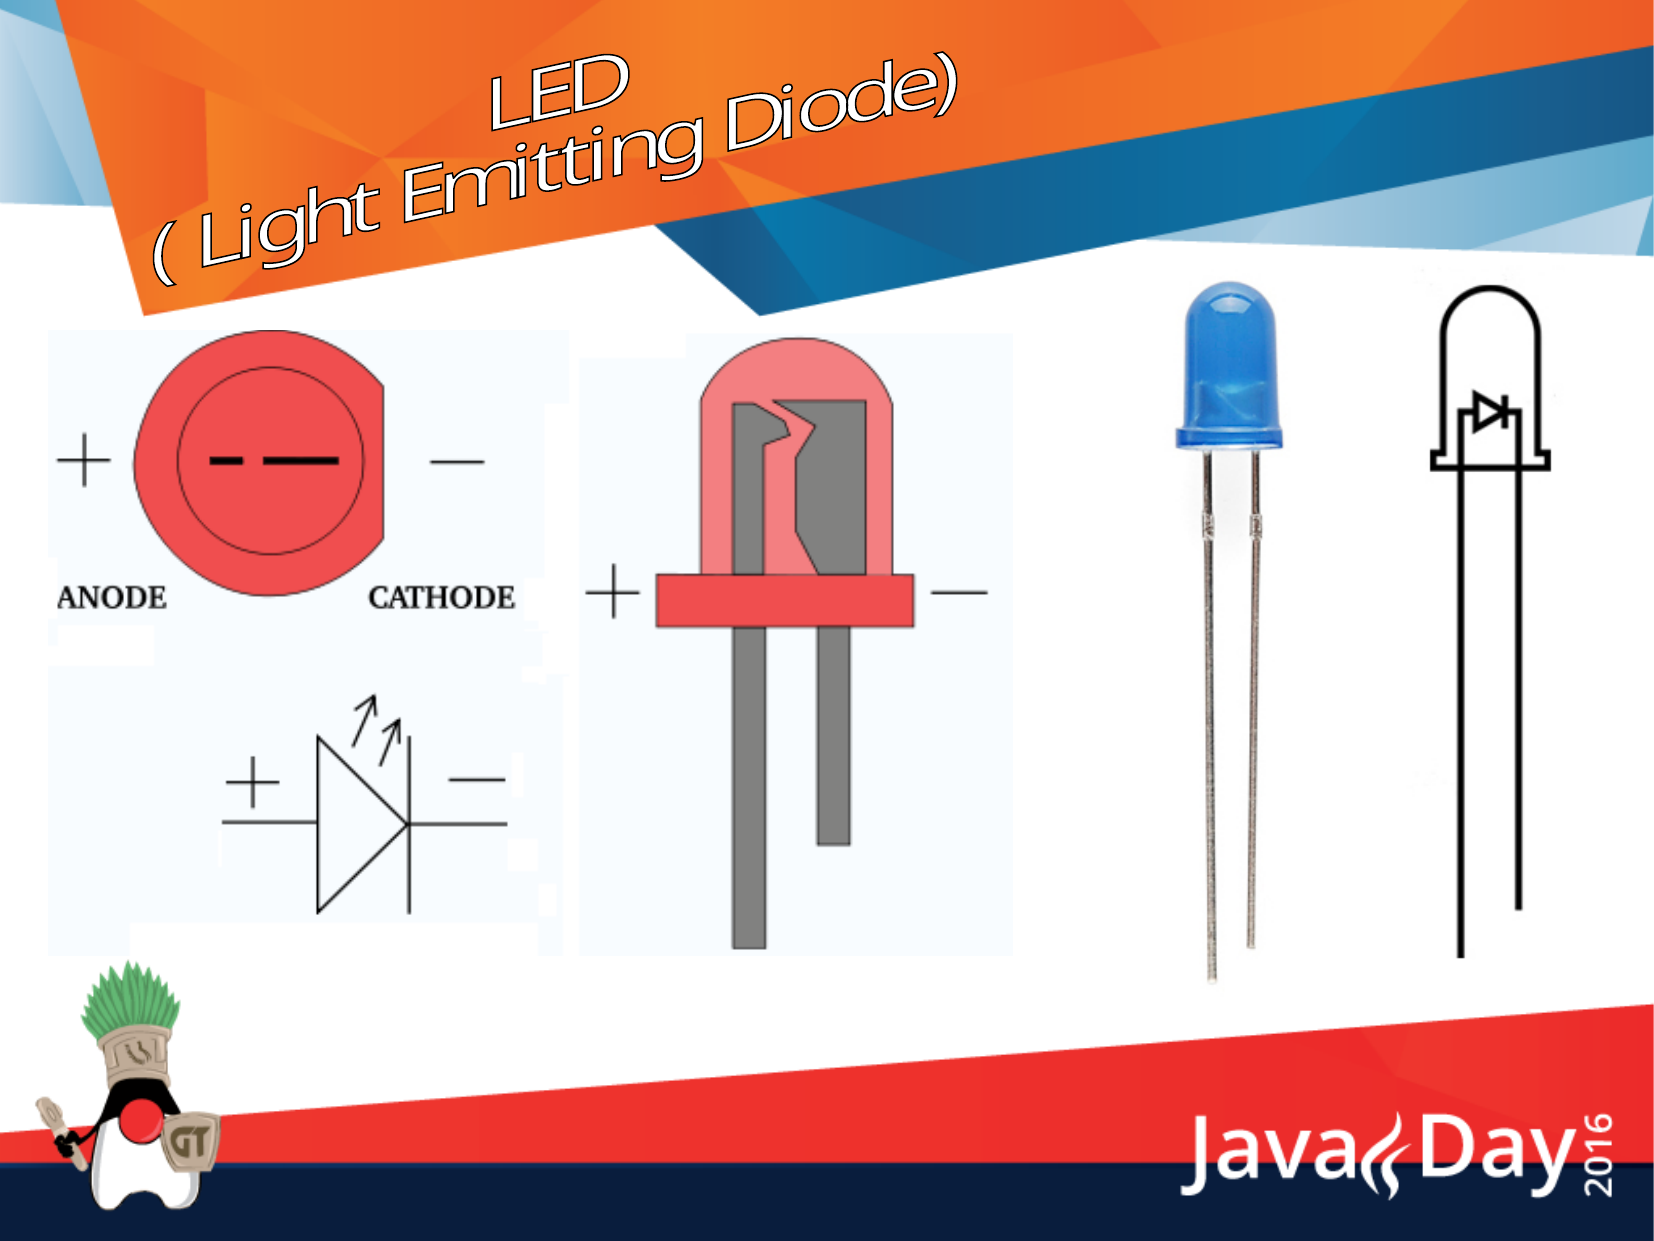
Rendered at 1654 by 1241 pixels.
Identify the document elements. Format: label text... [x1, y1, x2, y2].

text_box LED ( Light Emitting Diode) [800, 59, 938, 132]
text_box LED ( Light Emitting Diode) [574, 54, 629, 113]
text_box LED ( Light Emitting Diode) [404, 162, 443, 223]
picture [0, 0, 1654, 1241]
text_box LED ( Light Emitting Diode) [259, 205, 305, 269]
text_box LED ( Light Emitting Diode) [308, 183, 380, 244]
text_box LED ( Light Emitting Diode) [613, 117, 703, 182]
text_box LED ( Light Emitting Diode) [934, 51, 957, 117]
text_box LED ( Light Emitting Diode) [445, 156, 526, 214]
text_box LED ( Light Emitting Diode) [492, 76, 531, 131]
text_box LED ( Light Emitting Diode) [202, 213, 251, 268]
text_box LED ( Light Emitting Diode) [153, 221, 176, 287]
text_box LED ( Light Emitting Diode) [532, 61, 571, 122]
text_box LED ( Light Emitting Diode) [728, 93, 792, 152]
text_box LED ( Light Emitting Diode) [530, 137, 590, 192]
